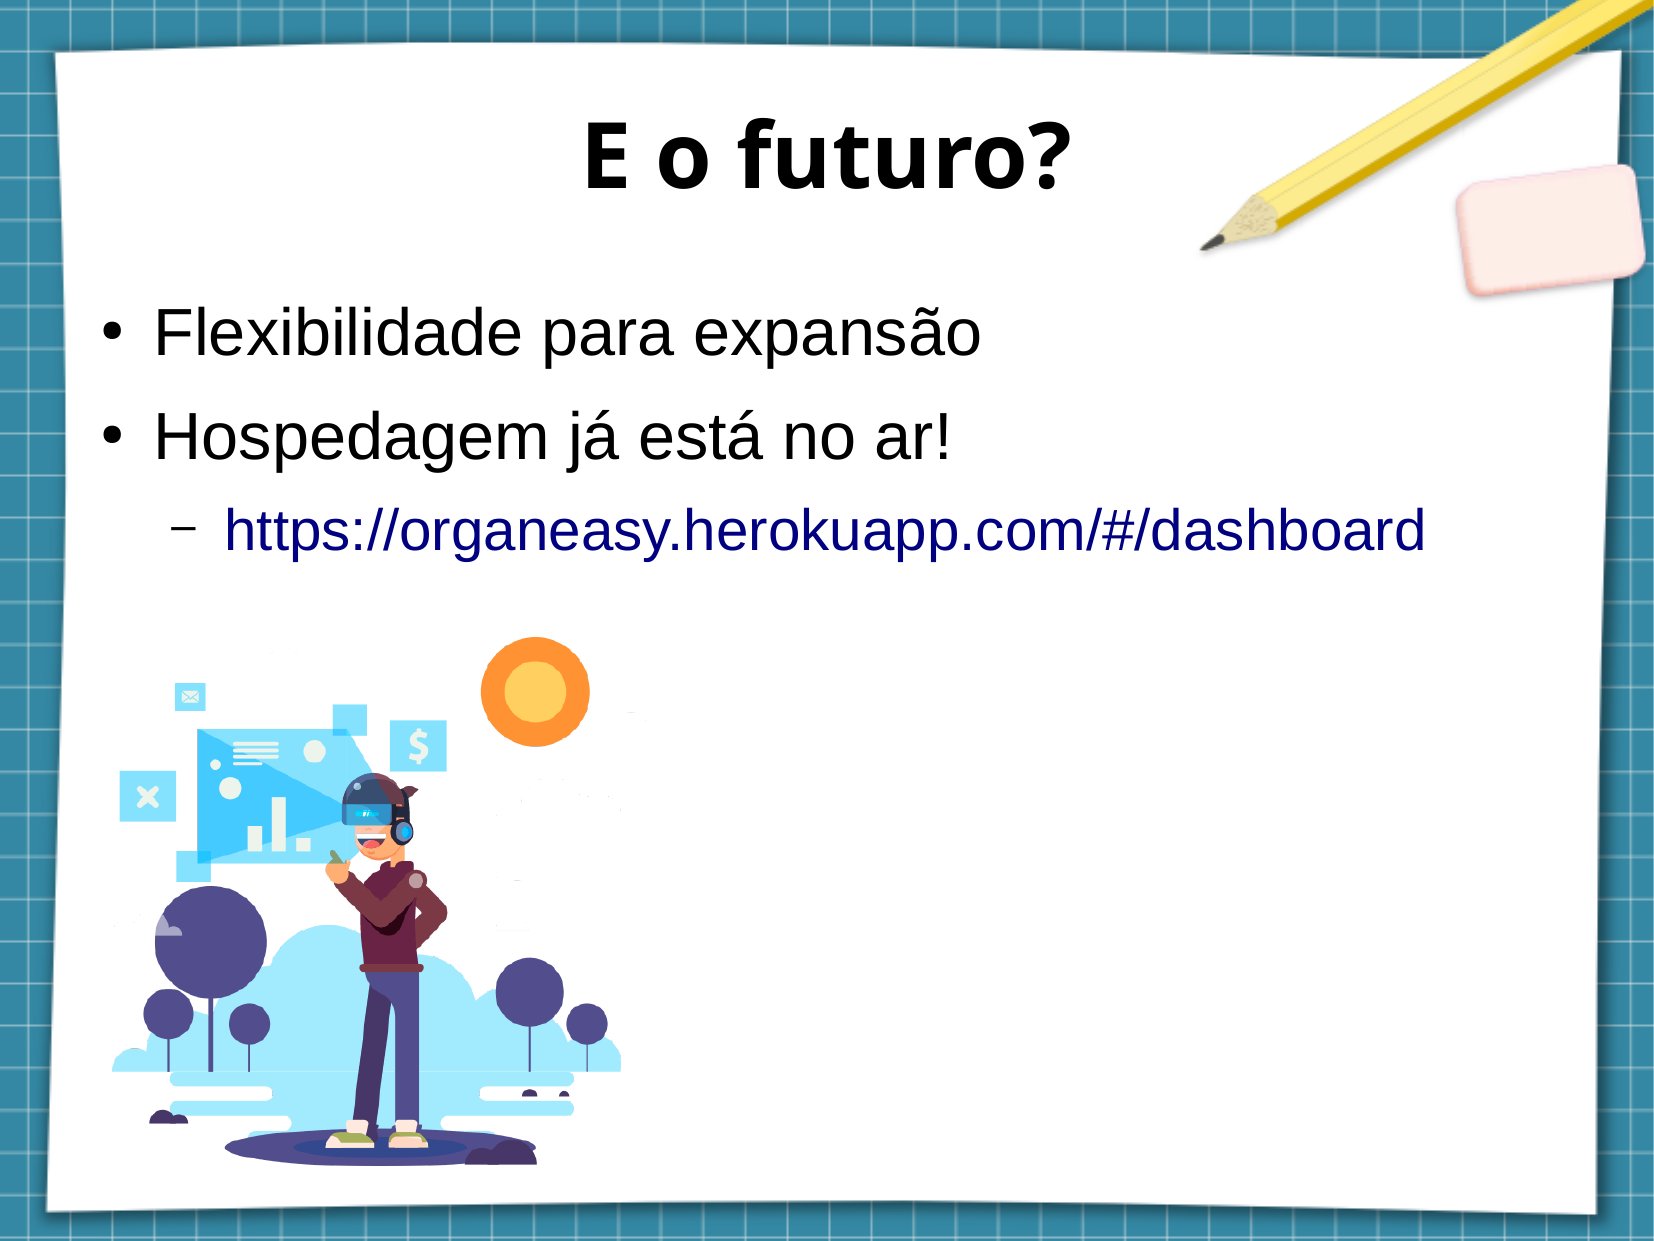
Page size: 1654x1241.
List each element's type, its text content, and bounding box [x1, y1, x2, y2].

title E o futuro? [82, 49, 1571, 257]
picture [0, 0, 1654, 1241]
list Flexibilidade para expansão Hospedagem já está no ar! https://organeasy.herokuapp.com/#/dashboard [82, 295, 1571, 916]
